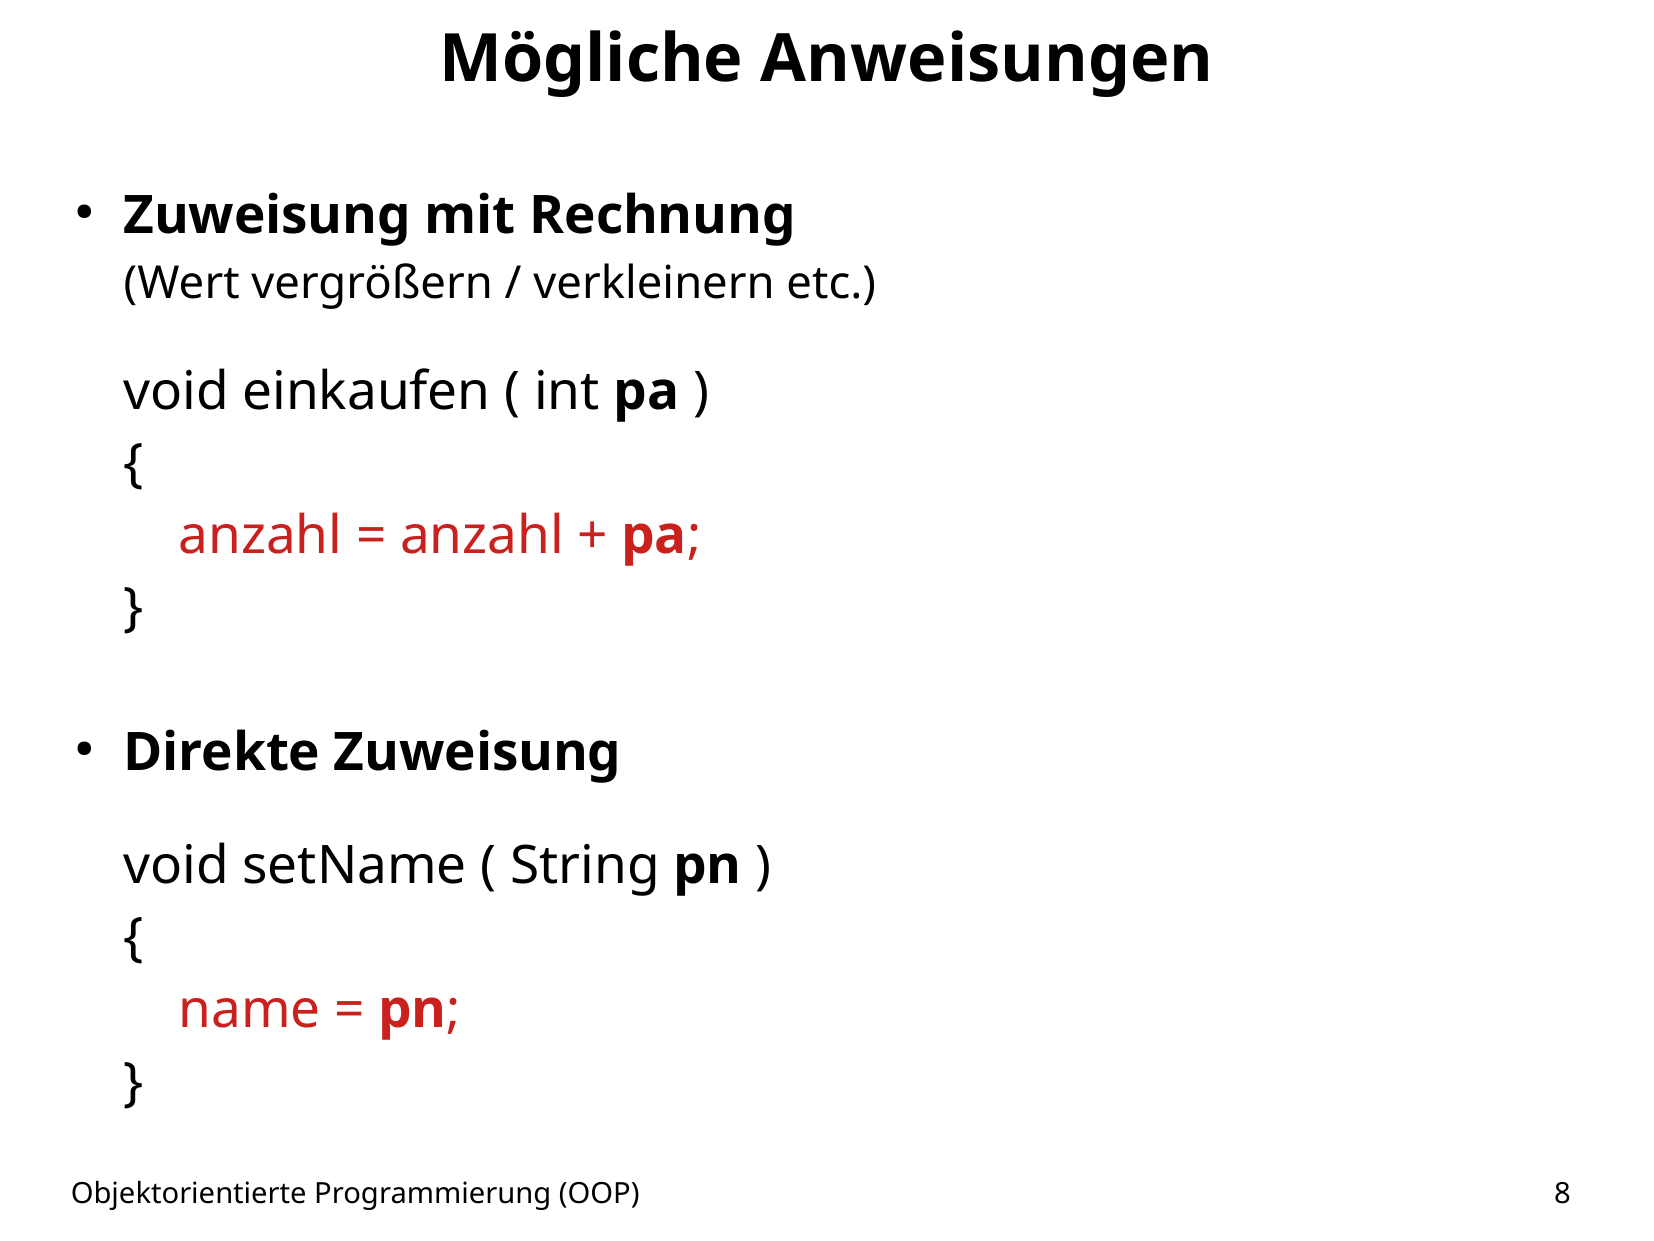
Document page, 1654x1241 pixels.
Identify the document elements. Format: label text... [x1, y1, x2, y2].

list Zuweisung mit Rechnung (Wert vergrößern / verkleinern etc.) void einkaufen ( int pa ) { anzahl = anzahl + pa; } Direkte Zuweisung void setName ( String pn ) { name = pn; } [59, 177, 1607, 1123]
title Mögliche Anweisungen [0, 5, 1654, 107]
